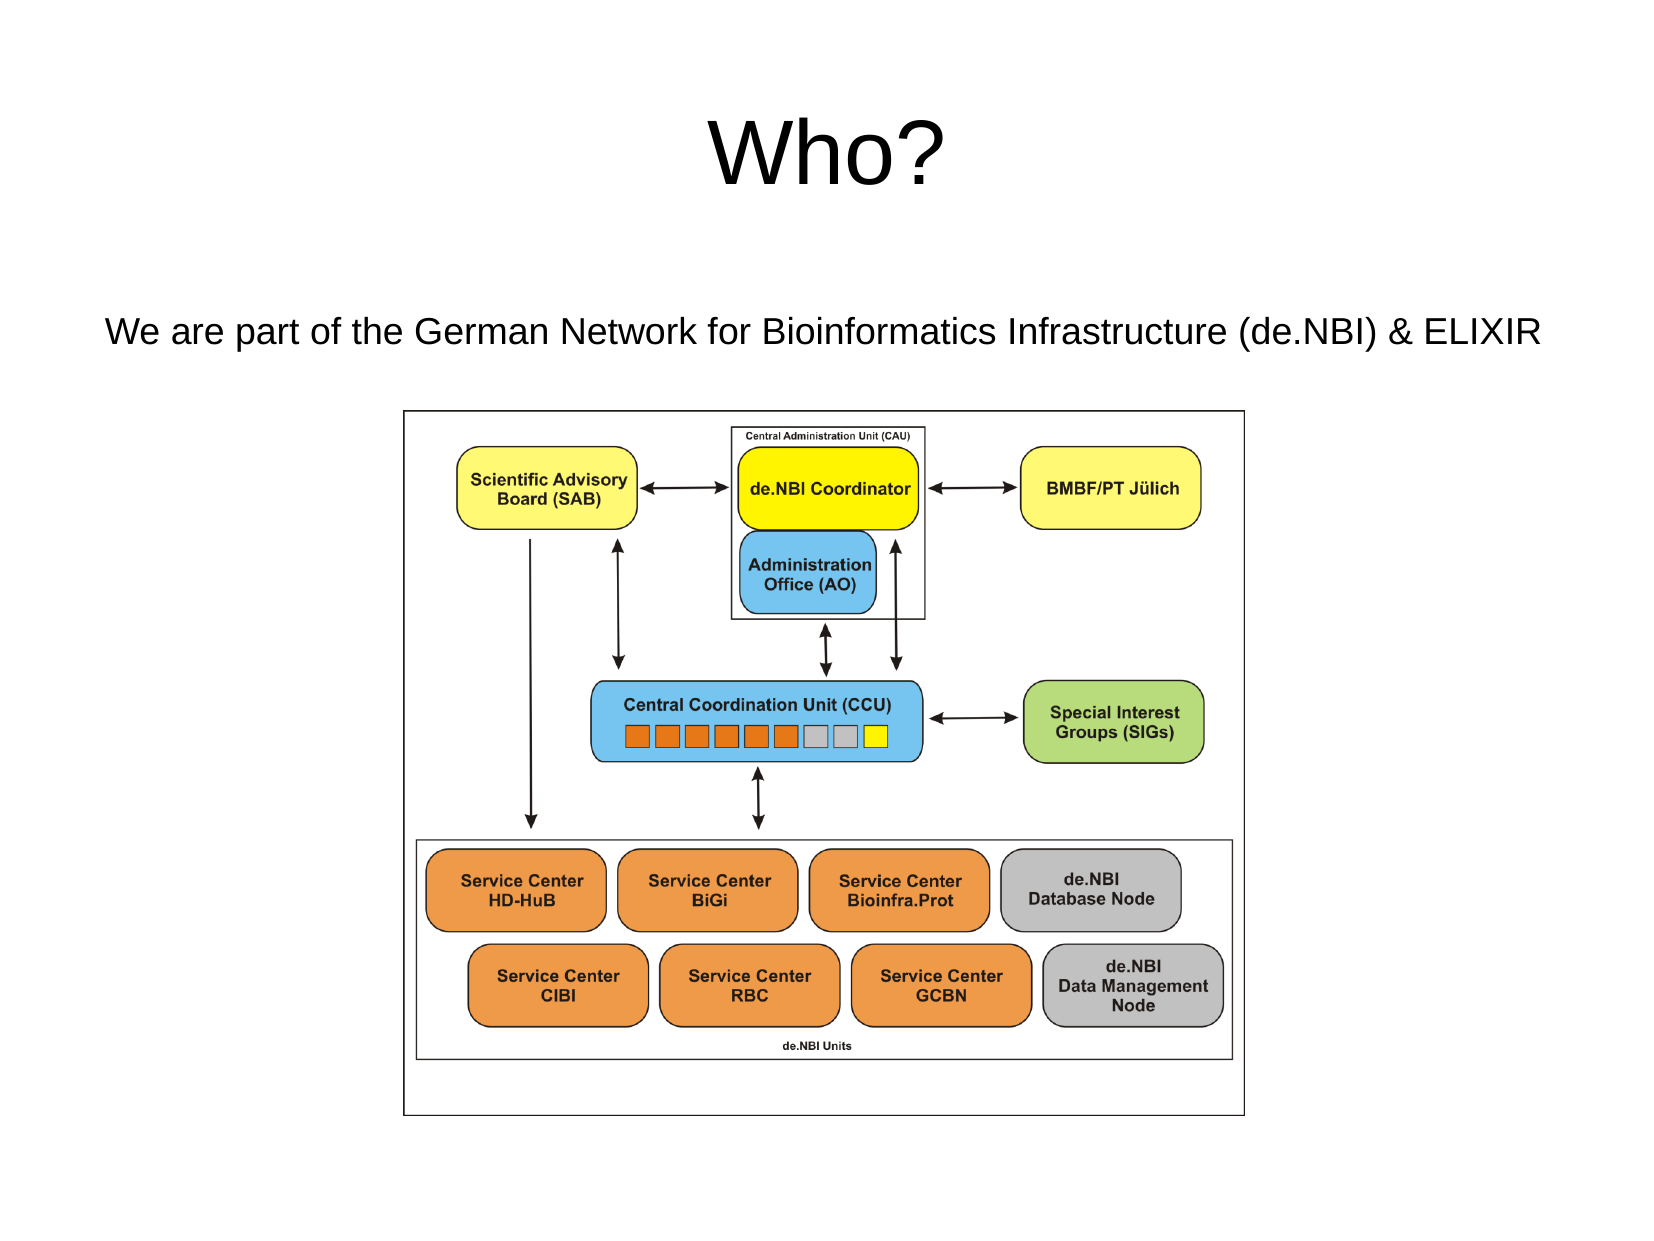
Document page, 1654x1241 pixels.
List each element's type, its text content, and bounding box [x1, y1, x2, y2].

title Who? [82, 49, 1571, 257]
text_box We are part of the German Network for Bioinformatics Infrastructure (de.NBI) & ELIXIR [90, 302, 1576, 360]
picture [403, 410, 1245, 1116]
